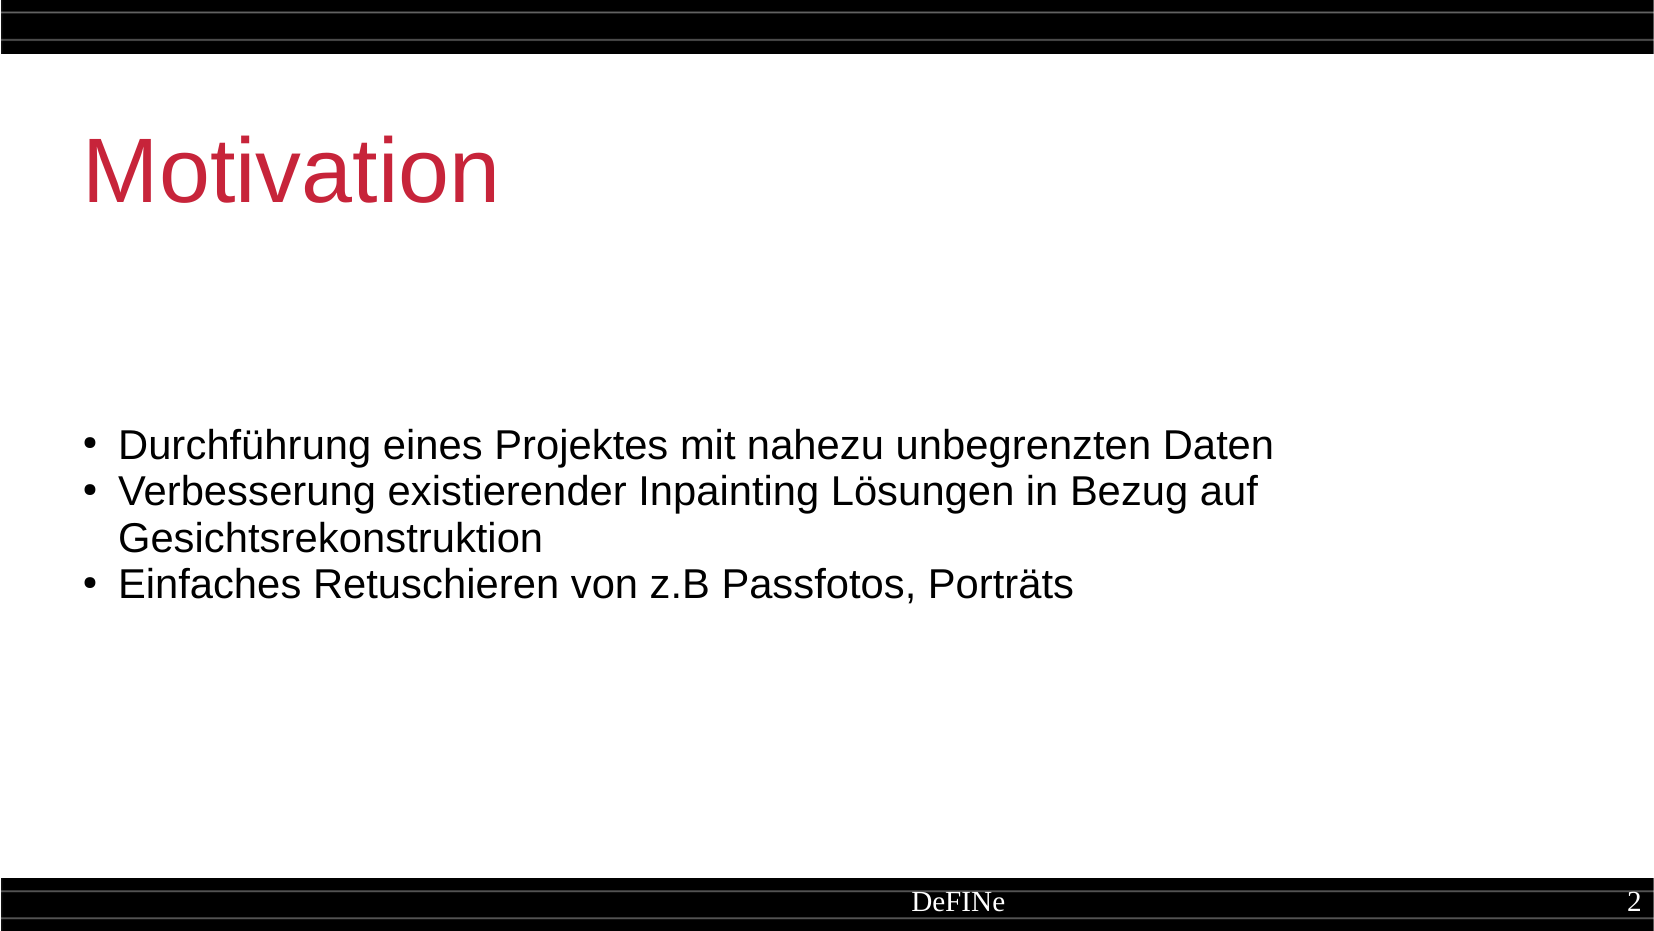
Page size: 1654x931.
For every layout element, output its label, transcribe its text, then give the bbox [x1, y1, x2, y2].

picture [1, 0, 1654, 54]
subtitle Durchführung eines Projektes mit nahezu unbegrenzten Daten Verbesserung existierender Inpainting Lösungen in Bezug auf Gesichtsrekonstruktion Einfaches Retuschieren von z.B Passfotos, Porträts [82, 271, 1571, 758]
picture [1, 878, 1654, 931]
title Motivation [82, 92, 1571, 249]
